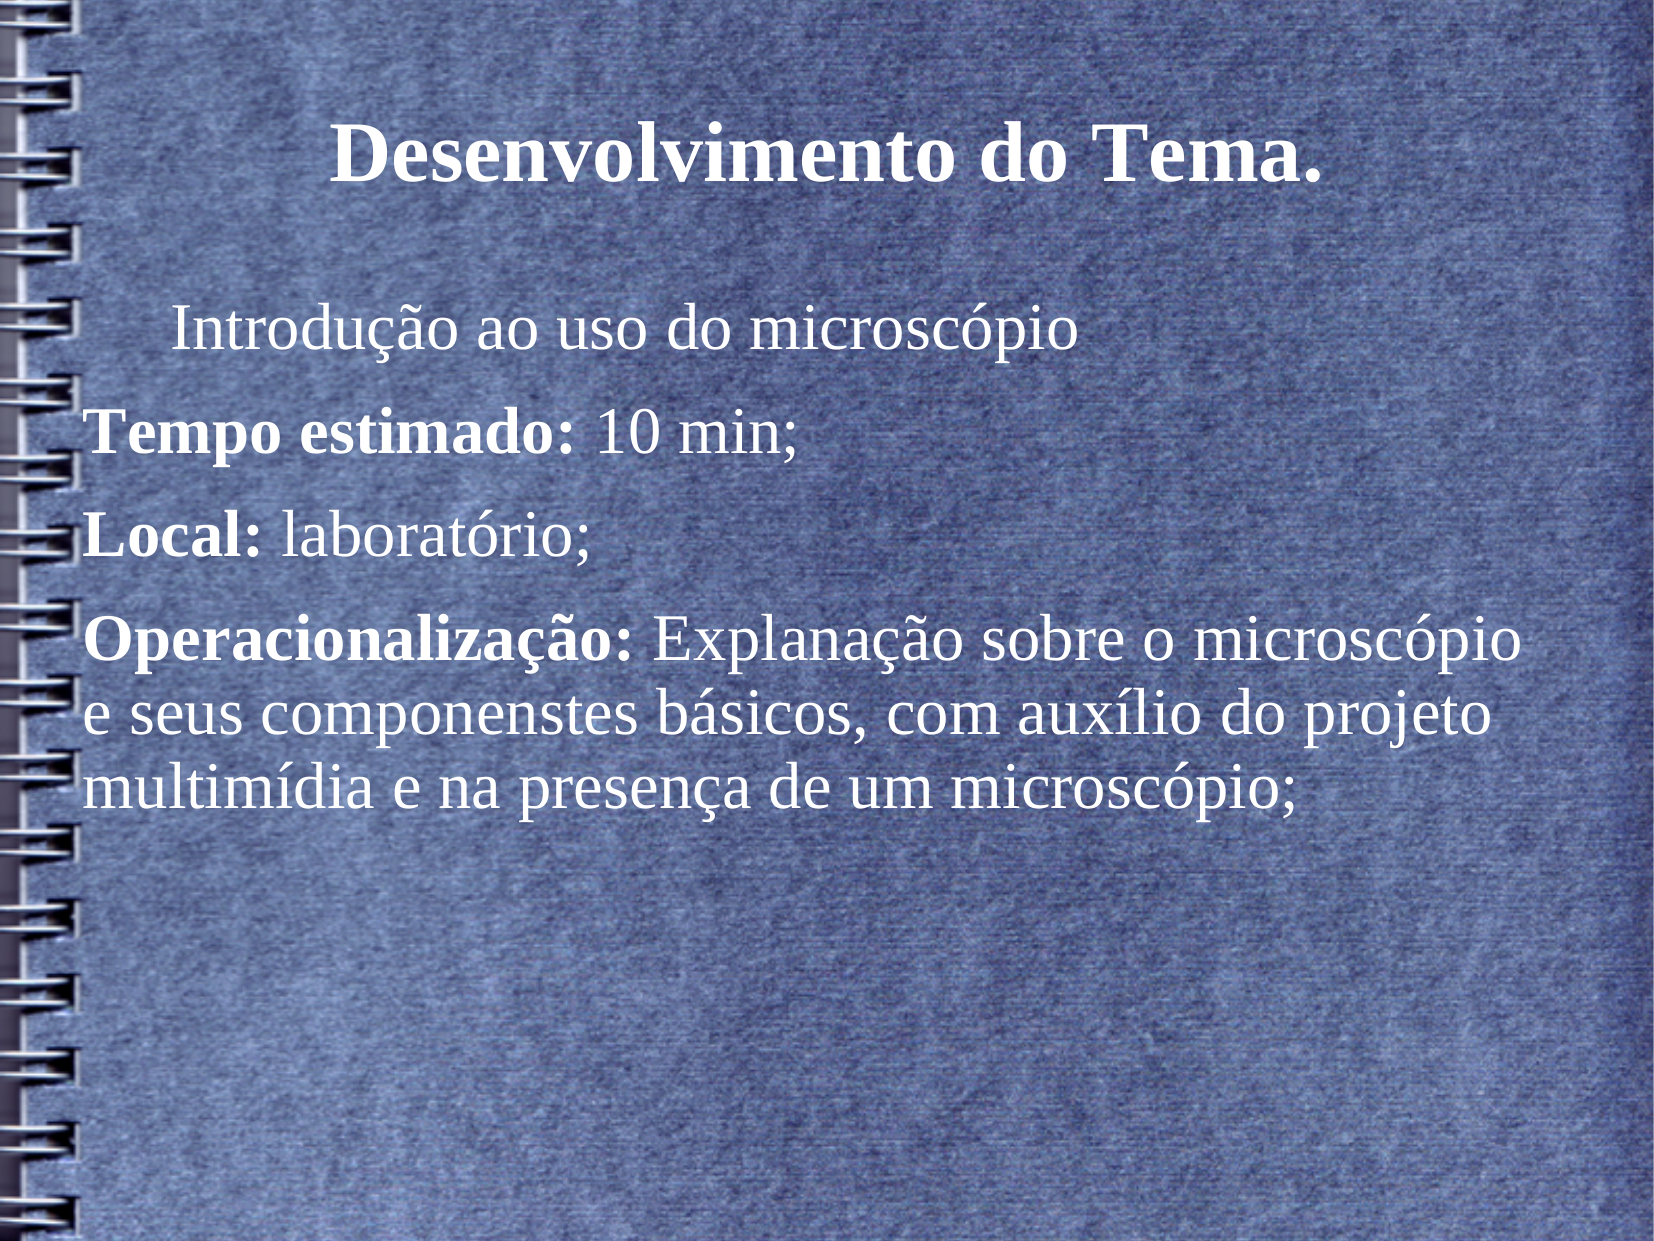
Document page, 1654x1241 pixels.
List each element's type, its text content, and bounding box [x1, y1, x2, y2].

picture [0, 0, 1654, 1241]
title Desenvolvimento do Tema. [82, 49, 1571, 257]
list Introdução ao uso do microscópio Tempo estimado: 10 min; Local: laboratório; Operacionalização: Explanação sobre o microscópio e seus componenstes básicos, com auxílio do projeto multimídia e na presença de um microscópio; [82, 290, 1571, 1109]
